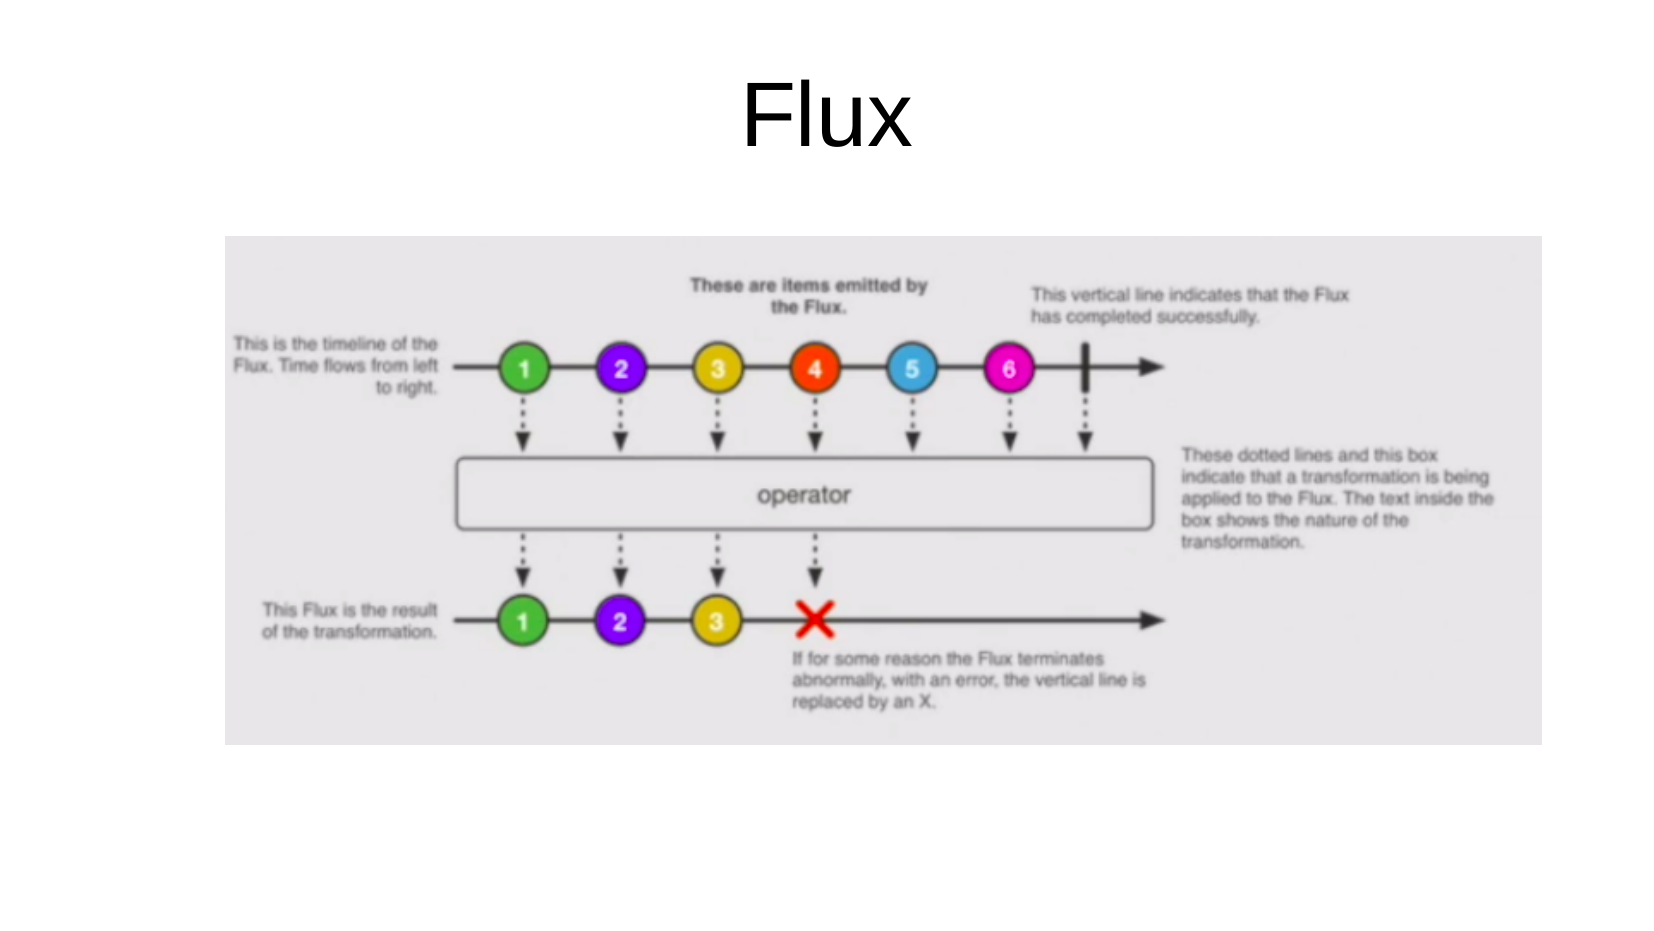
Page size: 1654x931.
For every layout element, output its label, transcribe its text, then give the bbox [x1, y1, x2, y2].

picture [225, 236, 1542, 745]
title Flux [82, 37, 1571, 193]
